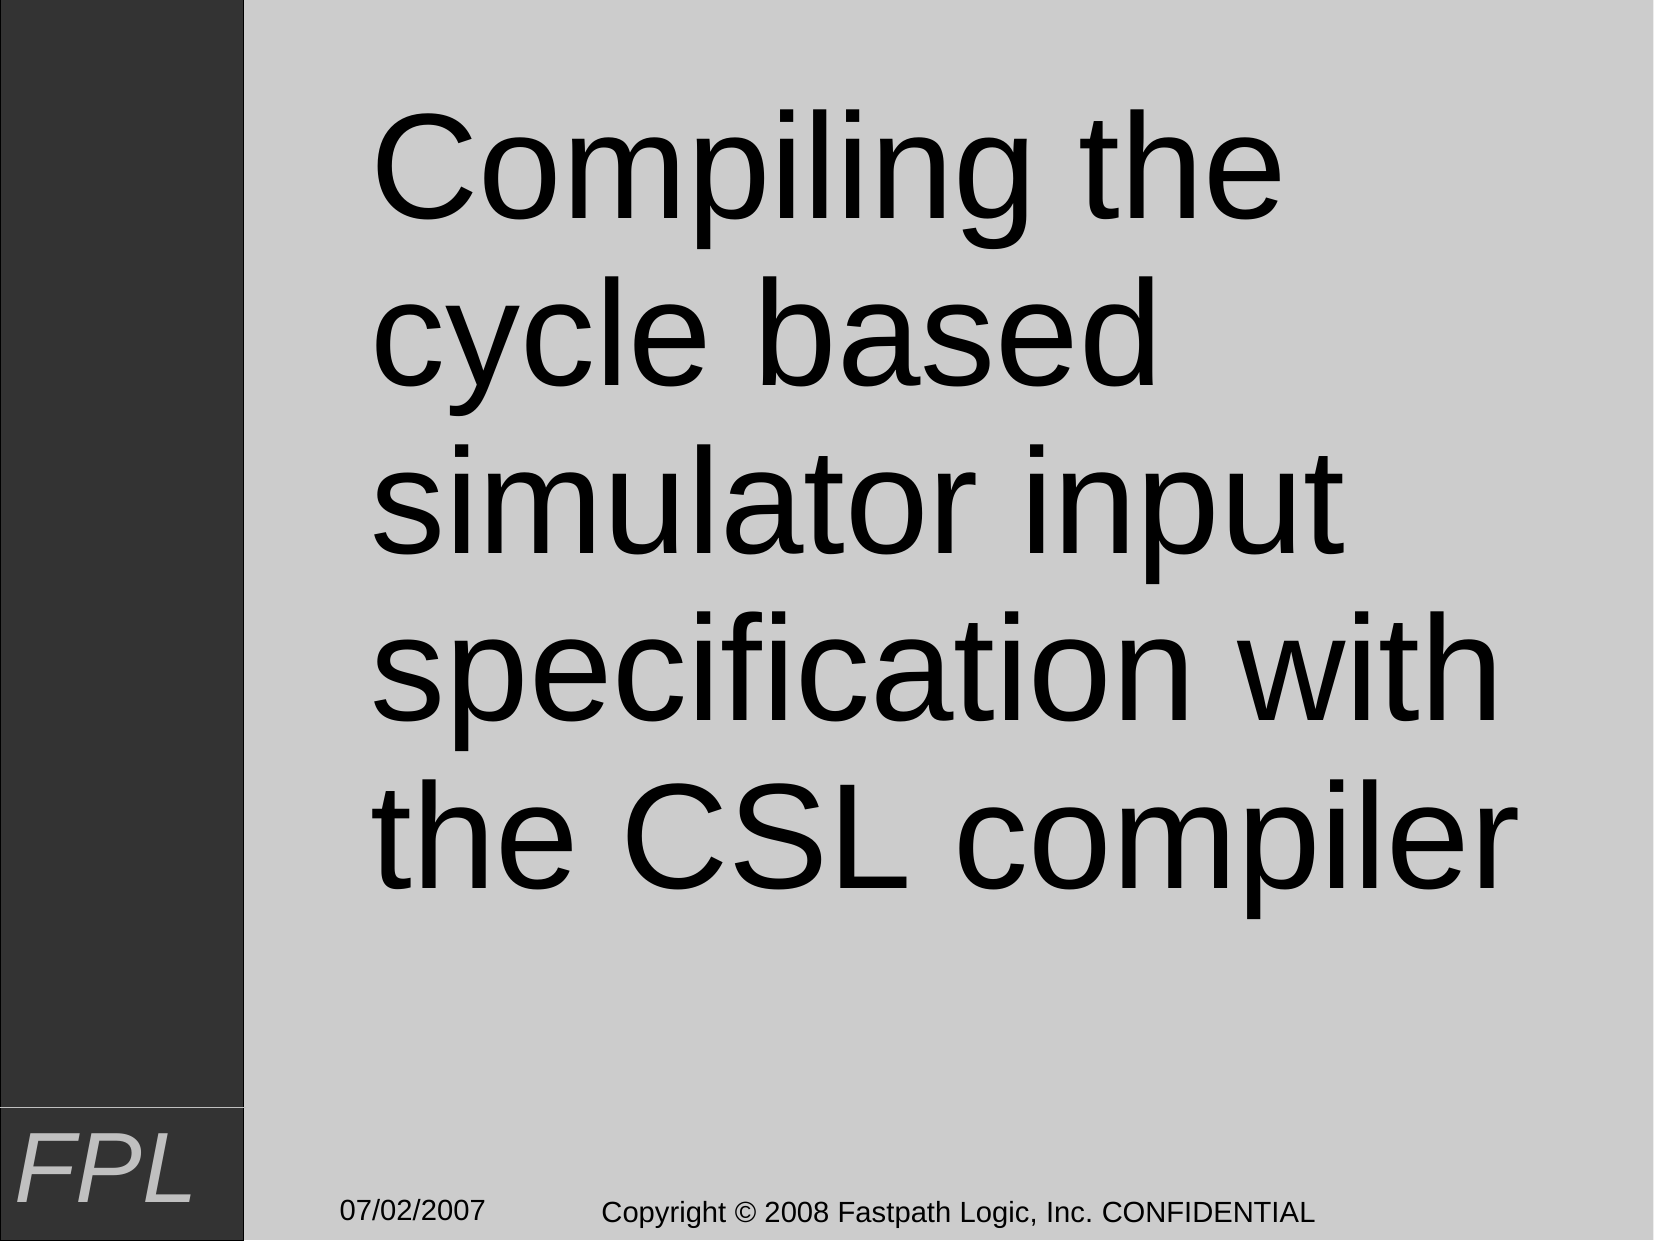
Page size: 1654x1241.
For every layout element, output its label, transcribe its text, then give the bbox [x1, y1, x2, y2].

text_box Compiling the cycle based simulator input specification with the CSL compiler [355, 75, 1538, 1202]
